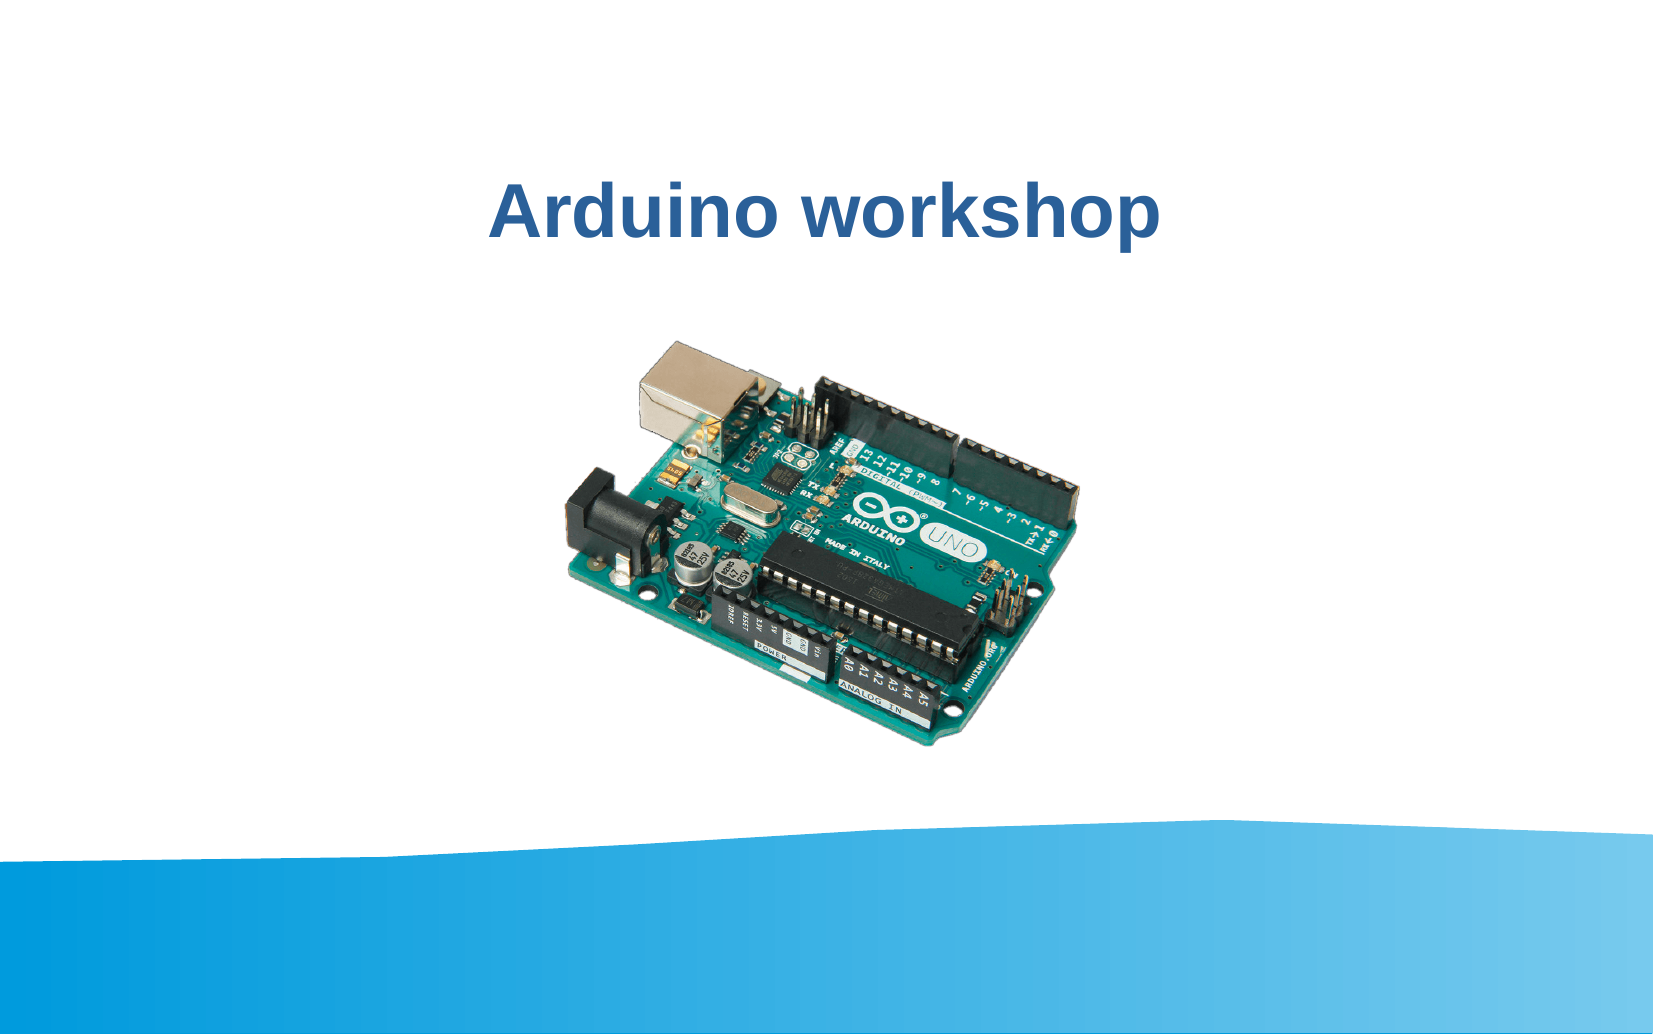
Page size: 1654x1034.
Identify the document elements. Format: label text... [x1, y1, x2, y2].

title Arduino workshop [0, 112, 1651, 310]
picture [562, 337, 1088, 749]
